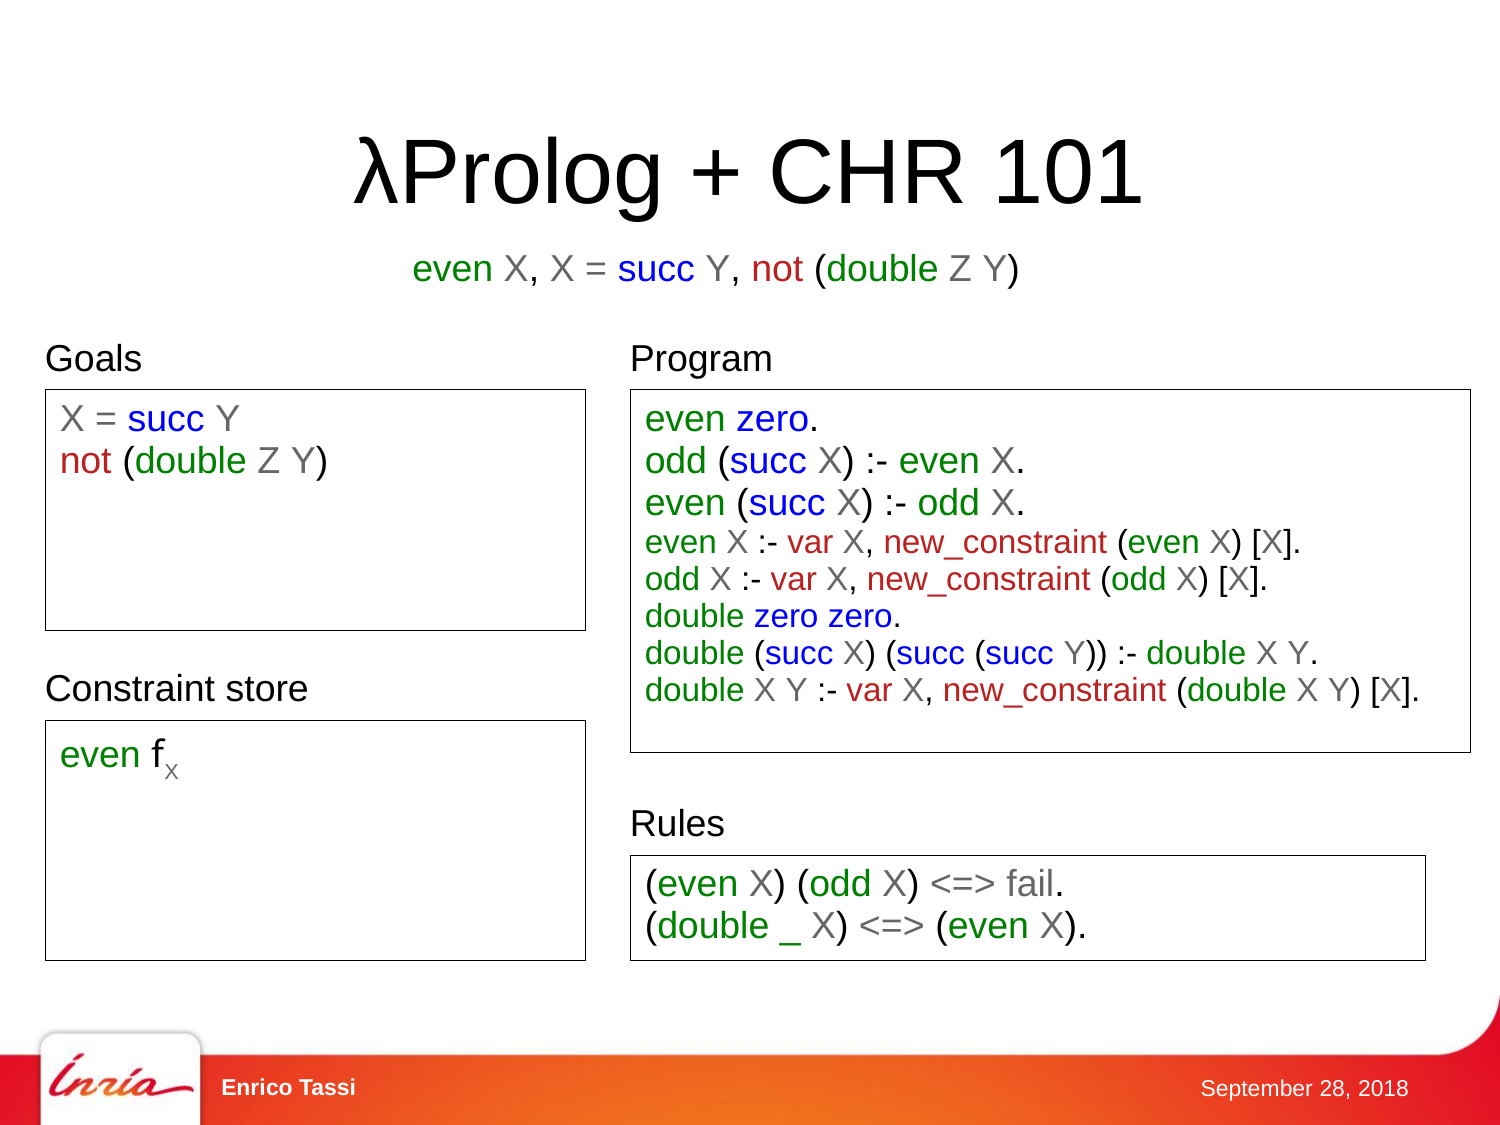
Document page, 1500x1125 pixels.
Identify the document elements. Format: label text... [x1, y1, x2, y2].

text_box Rules [615, 795, 789, 852]
text_box Program [615, 329, 789, 387]
text_box (even X) (odd X) <=> fail. (double _ X) <=> (even X). [630, 855, 1426, 961]
title λProlog + CHR 101 [131, 77, 1369, 266]
text_box even X, X = succ Y, not (double Z Y) [397, 239, 1103, 300]
text_box even zero. odd (succ X) :- even X. even (succ X) :- odd X. even X :- var X, new_constraint (even X) [X]. odd X :- var X, new_constraint (odd X) [X]. double zero zero. double (succ X) (succ (succ Y)) :- double X Y. double X Y :- var X, new_constraint (double X Y) [X]. [630, 389, 1471, 753]
picture [0, 947, 1500, 1125]
text_box X = succ Y not (double Z Y) [45, 389, 586, 631]
text_box even fX [45, 720, 586, 961]
text_box Constraint store [30, 660, 324, 717]
text_box Goals [30, 329, 158, 387]
